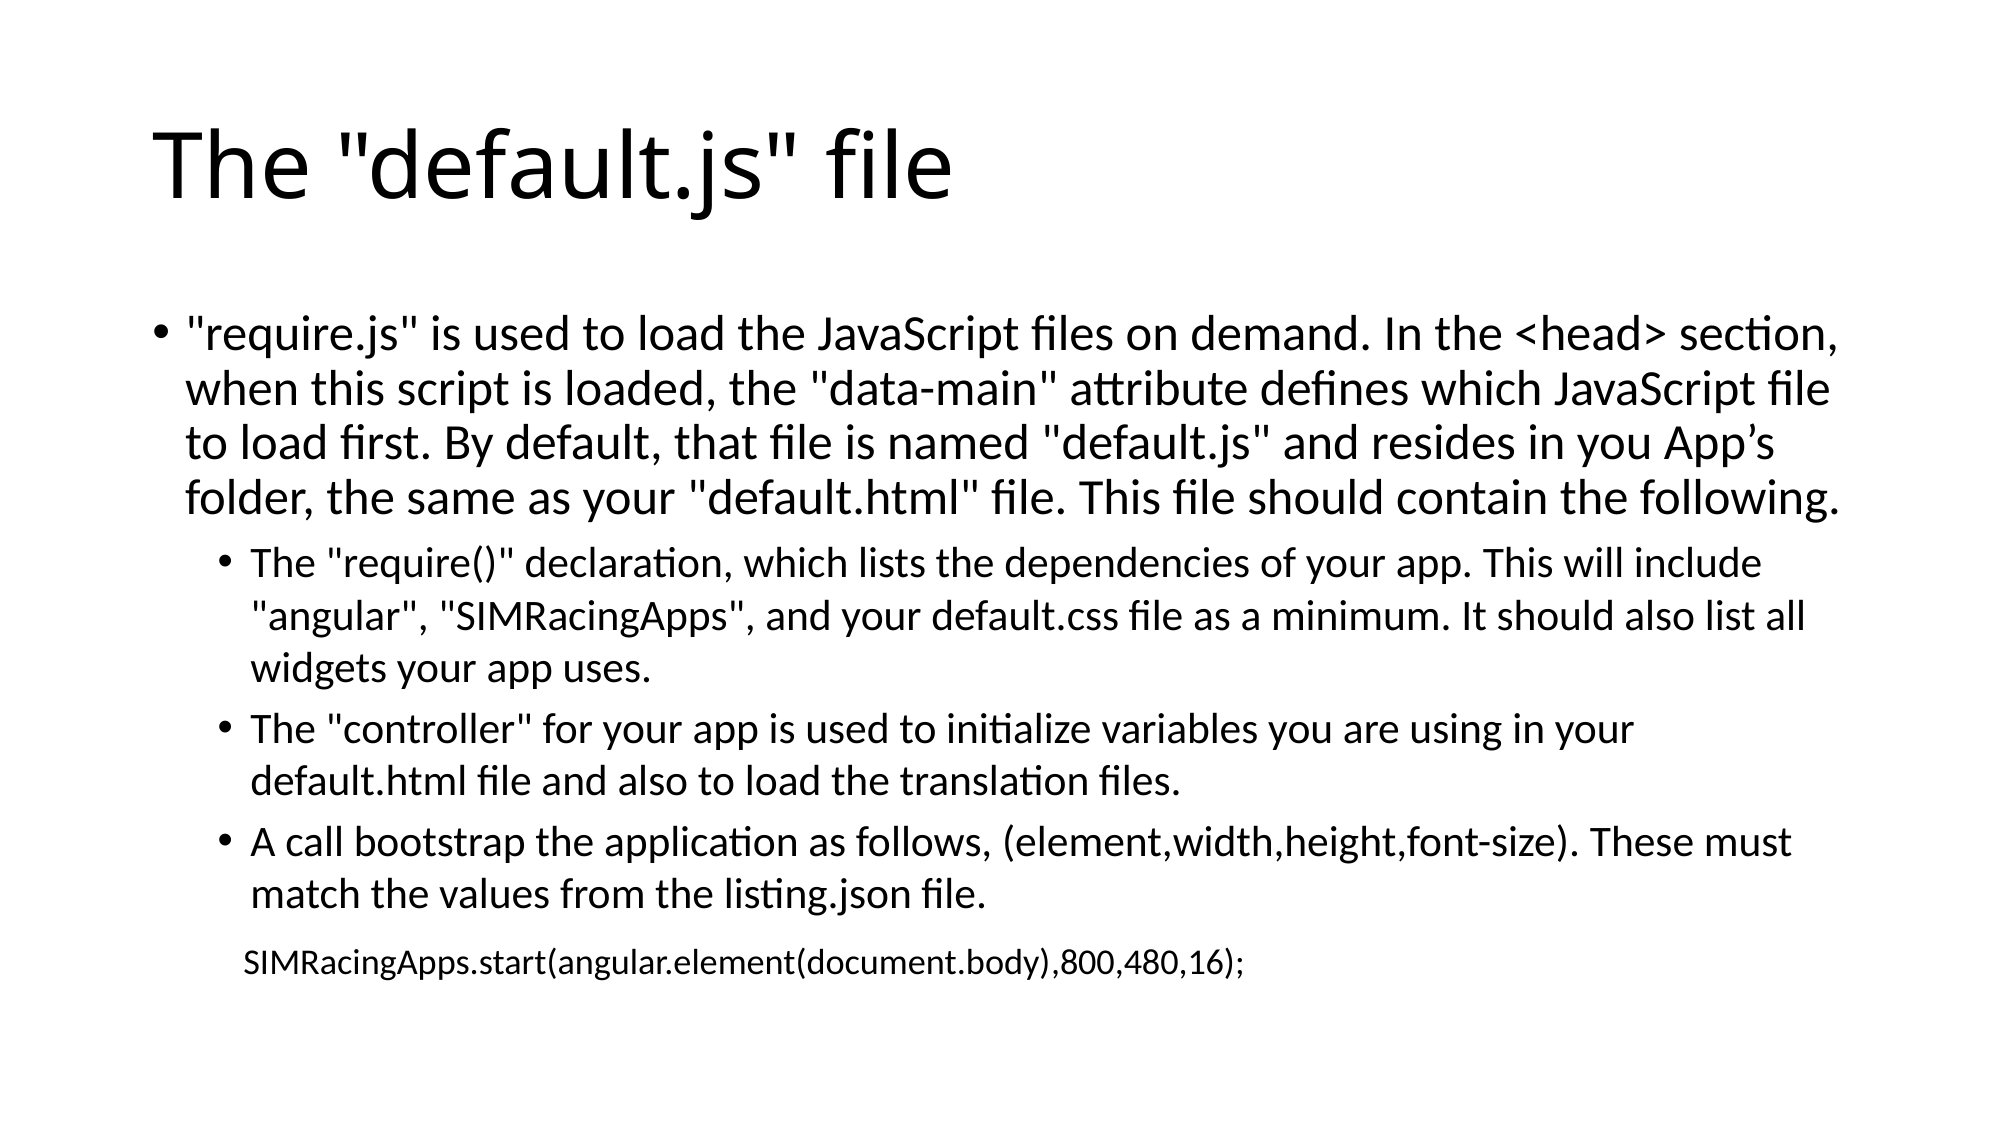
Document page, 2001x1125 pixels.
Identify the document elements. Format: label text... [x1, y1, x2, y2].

list "require.js" is used to load the JavaScript files on demand. In the <head> section, when this script is loaded, the "data-main" attribute defines which JavaScript file to load first. By default, that file is named "default.js" and resides in you App’s folder, the same as your "default.html" file. This file should contain the following. The "require()" declaration, which lists the dependencies of your app. This will include "angular", "SIMRacingApps", and your default.css file as a minimum. It should also list all widgets your app uses. The "controller" for your app is used to initialize variables you are using in your default.html file and also to load the translation files. A call bootstrap the application as follows, (element,width,height,font-size). These must match the values from the listing.json file. SIMRacingApps.start(angular.element(document.body),800,480,16); [137, 299, 1863, 1014]
title The "default.js" file [137, 59, 1863, 278]
